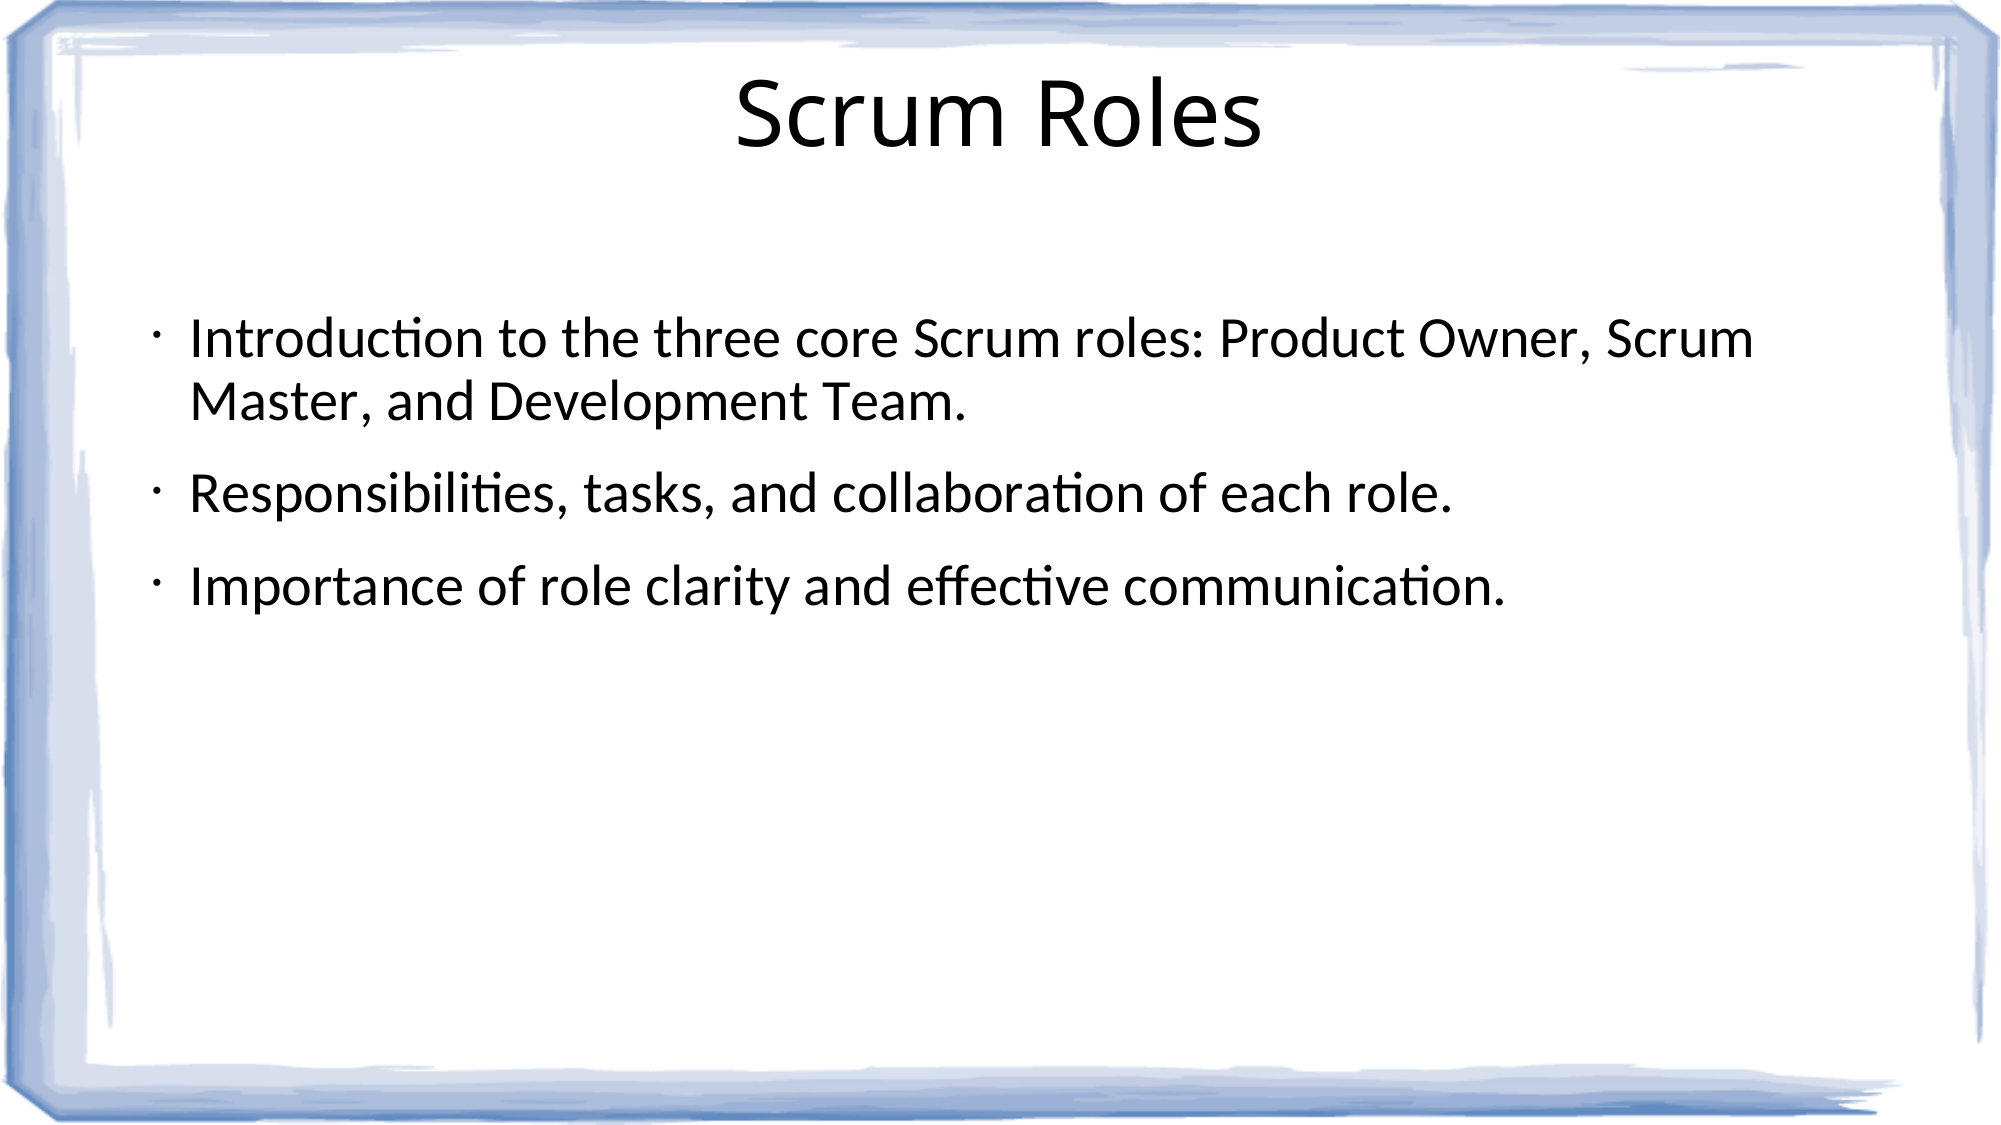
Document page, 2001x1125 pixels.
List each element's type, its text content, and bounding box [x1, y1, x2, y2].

picture [0, 0, 2001, 1125]
title Scrum Roles [137, 59, 1863, 278]
list Introduction to the three core Scrum roles: Product Owner, Scrum Master, and Development Team. Responsibilities, tasks, and collaboration of each role. Importance of role clarity and effective communication. [137, 299, 1863, 1014]
